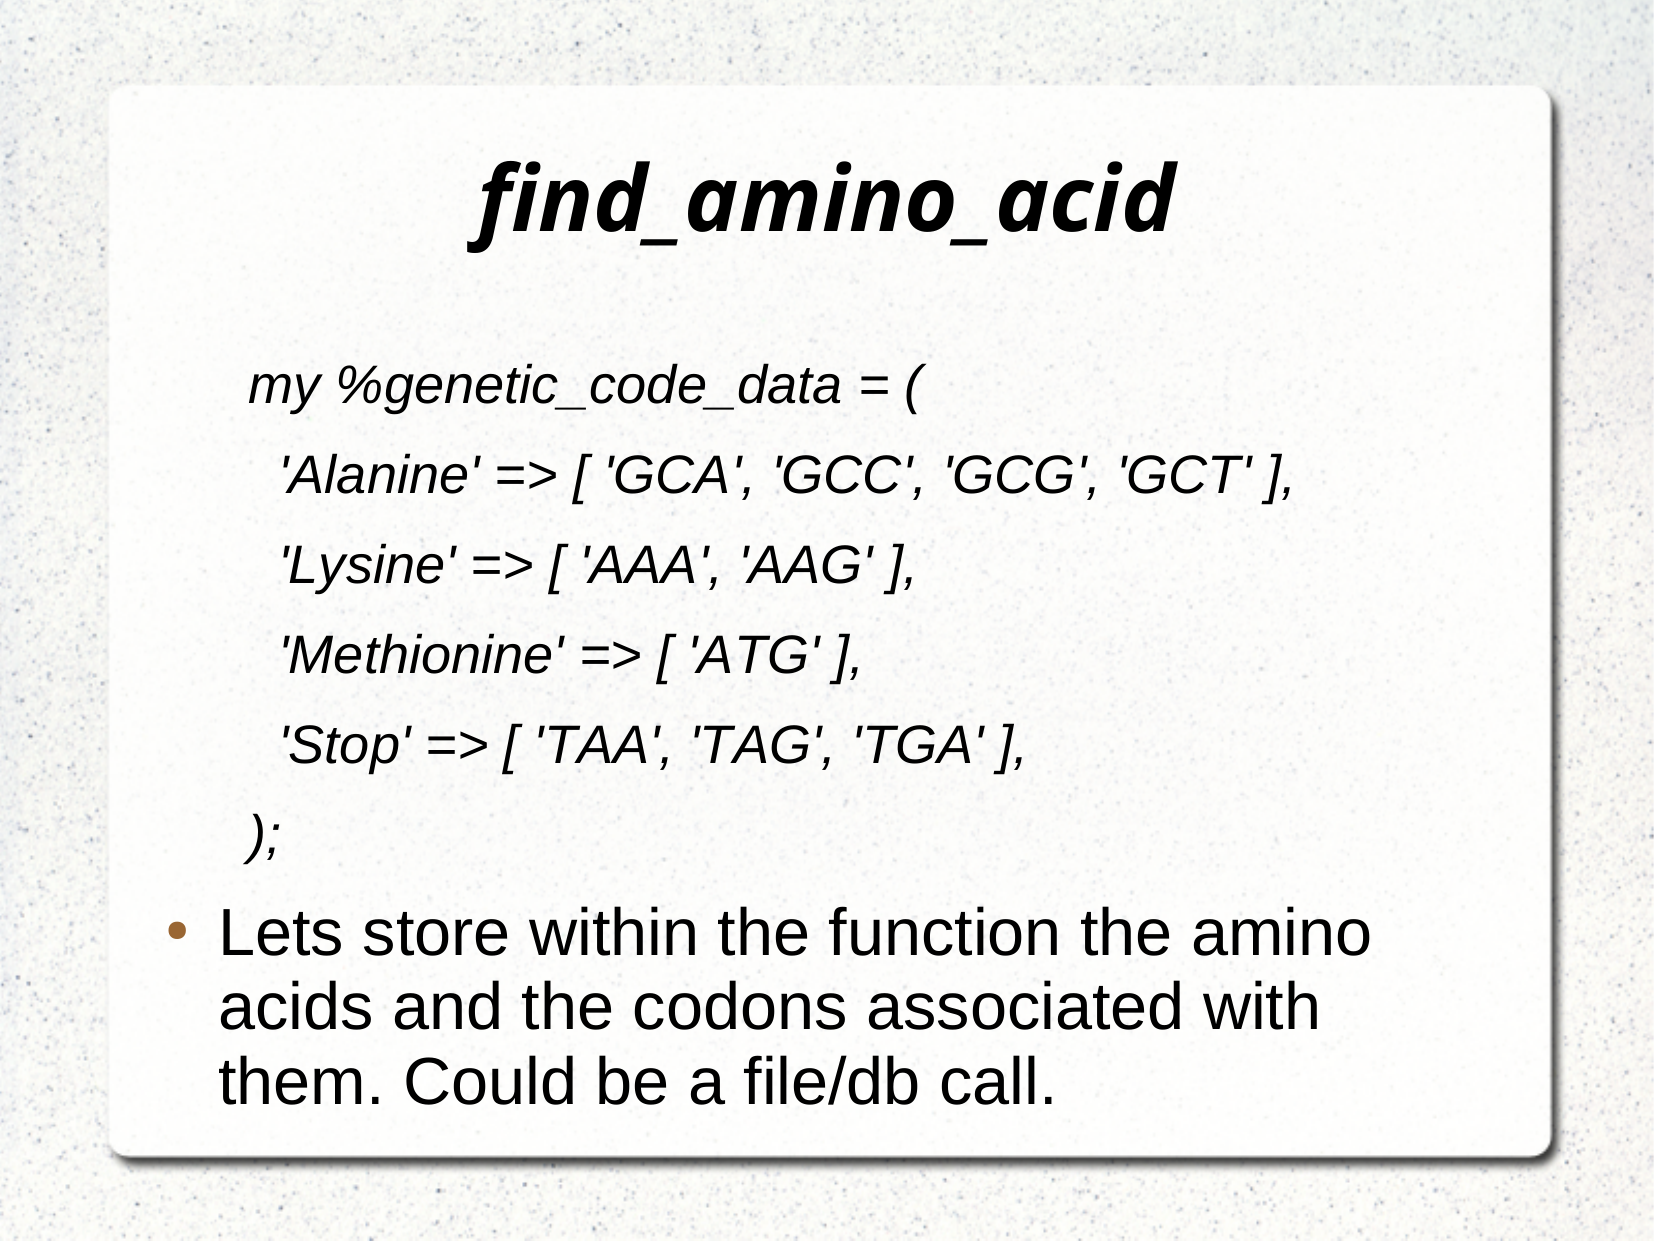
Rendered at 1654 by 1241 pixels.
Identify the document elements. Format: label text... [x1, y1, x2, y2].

picture [0, 0, 1654, 1241]
title find_amino_acid [118, 96, 1536, 296]
list my %genetic_code_data = ( 'Alanine' => [ 'GCA', 'GCC', 'GCG', 'GCT' ], 'Lysine' => [ 'AAA', 'AAG' ], 'Methionine' => [ 'ATG' ], 'Stop' => [ 'TAA', 'TAG', 'TGA' ], ); Lets store within the function the amino acids and the codons associated with them. Could be a file/db call. [147, 354, 1506, 1119]
